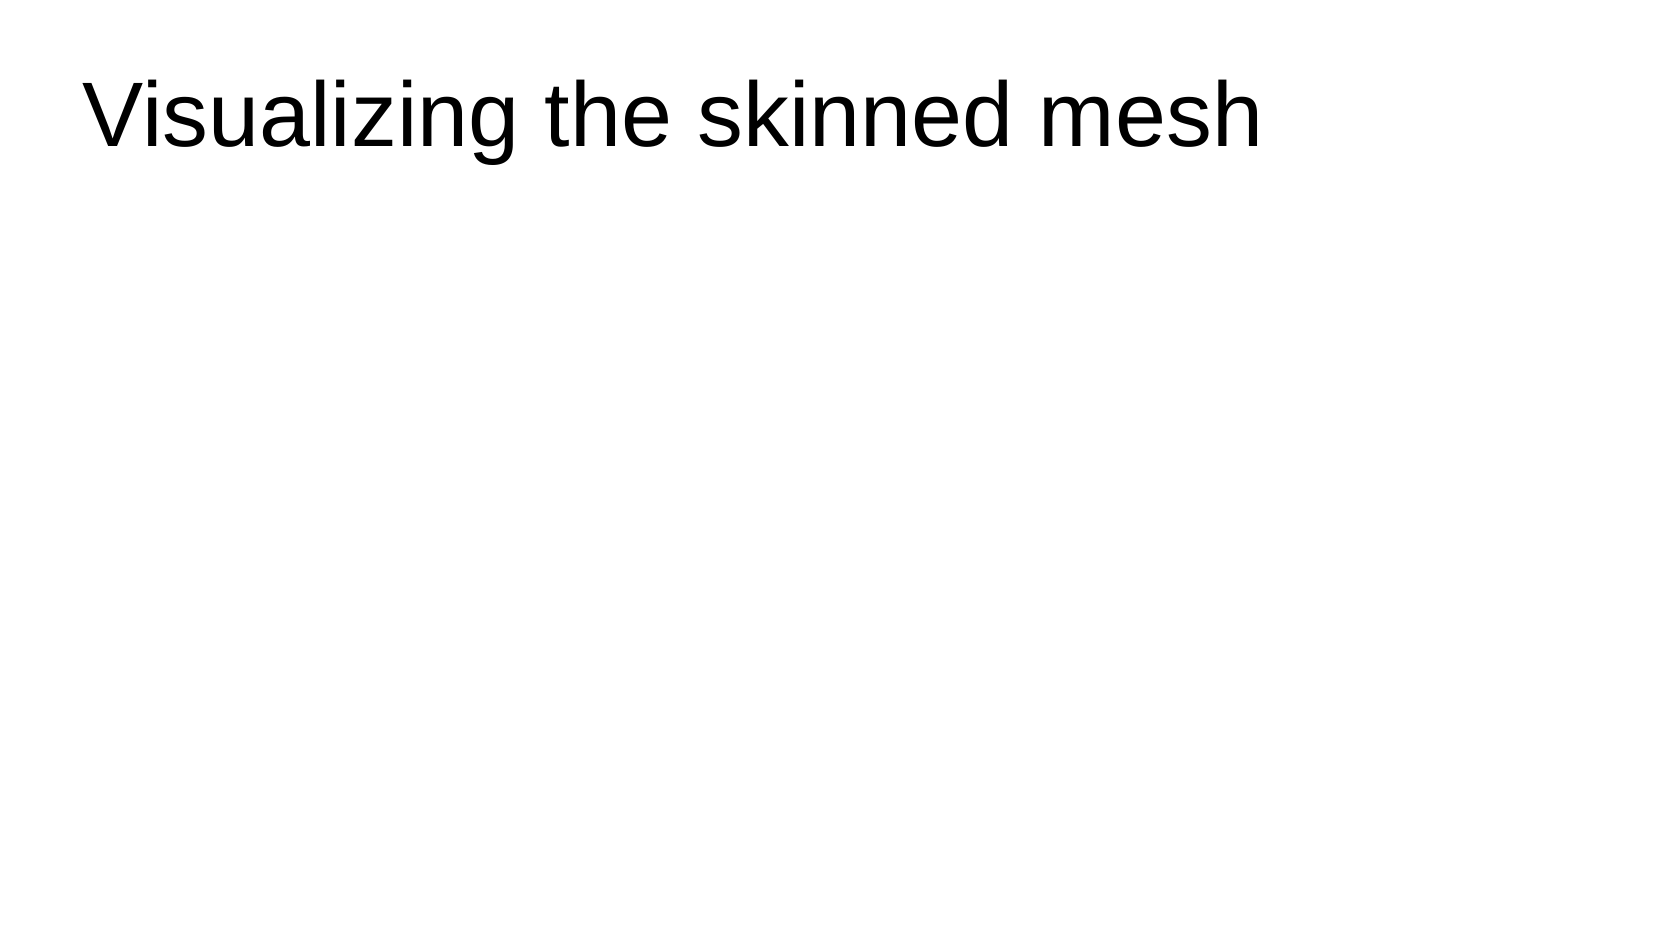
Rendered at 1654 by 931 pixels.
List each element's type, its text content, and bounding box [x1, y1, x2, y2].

title Visualizing the skinned mesh [82, 37, 1571, 193]
